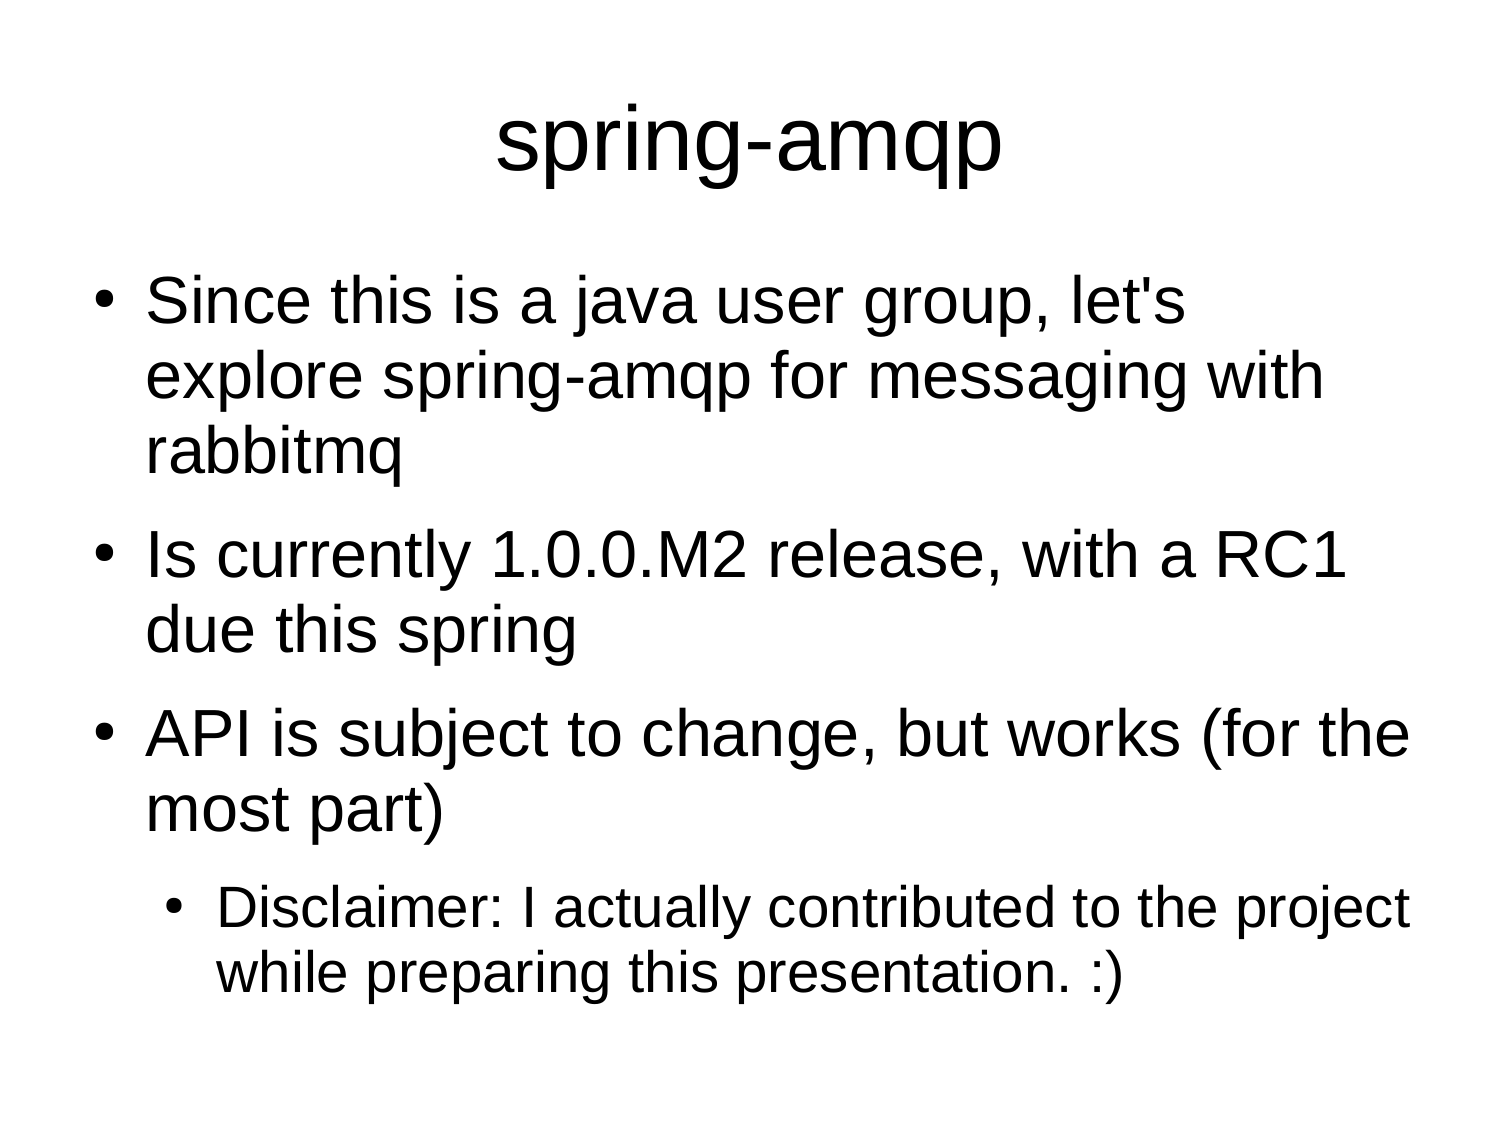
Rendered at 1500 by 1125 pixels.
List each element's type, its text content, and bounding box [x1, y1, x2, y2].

list Since this is a java user group, let's explore spring-amqp for messaging with rabbitmq Is currently 1.0.0.M2 release, with a RC1 due this spring API is subject to change, but works (for the most part) Disclaimer: I actually contributed to the project while preparing this presentation. :) [75, 263, 1425, 1006]
title spring-amqp [75, 52, 1425, 226]
